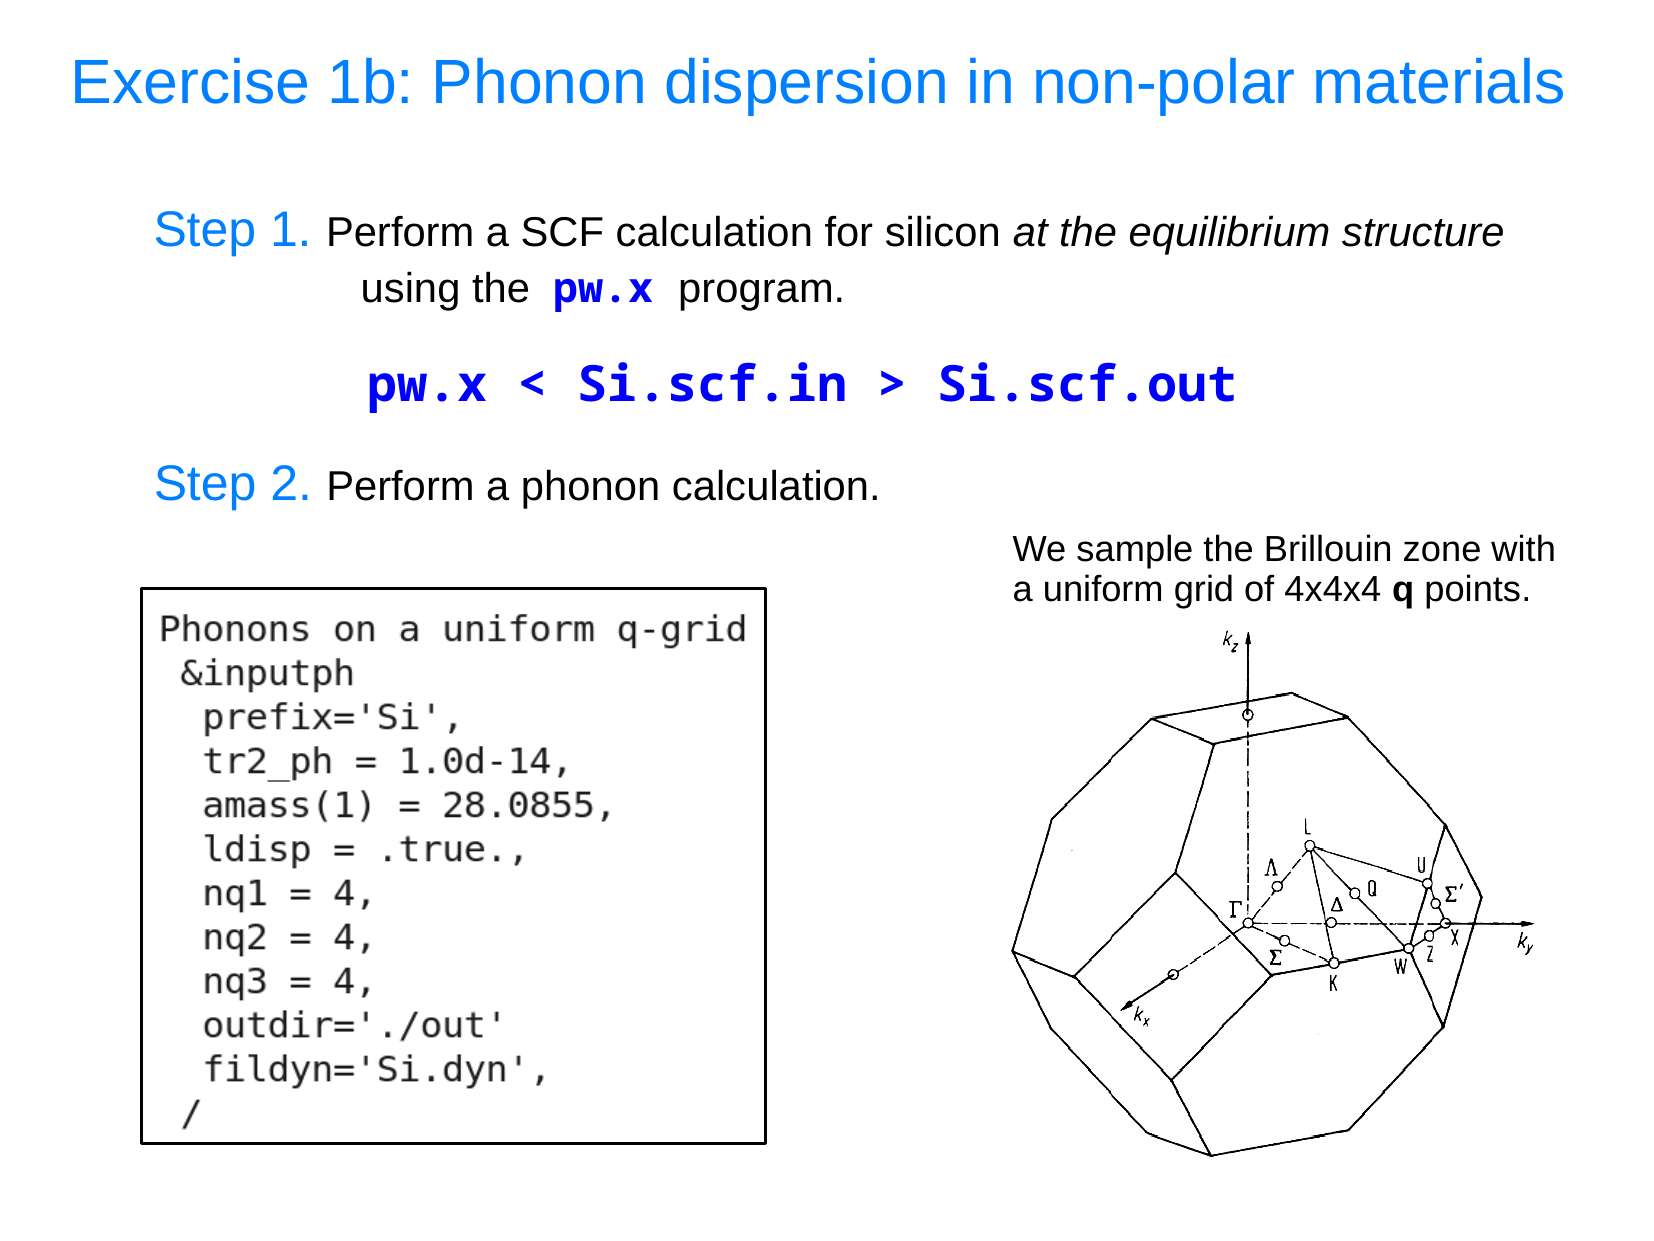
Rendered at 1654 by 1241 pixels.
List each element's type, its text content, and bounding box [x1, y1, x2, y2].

title Exercise 1b: Phonon dispersion in non-polar materials [45, 0, 1572, 186]
list pw.x < Si.scf.in > Si.scf.out [296, 348, 1281, 471]
list Step 1. Perform a SCF calculation for silicon at the equilibrium structure using the pw.x program. [82, 201, 1571, 332]
picture [1005, 629, 1540, 1159]
list Step 2. Perform a phonon calculation. [82, 455, 901, 586]
list We sample the Brillouin zone with a uniform grid of 4x4x4 q points. [956, 528, 1559, 664]
picture [150, 603, 759, 1142]
